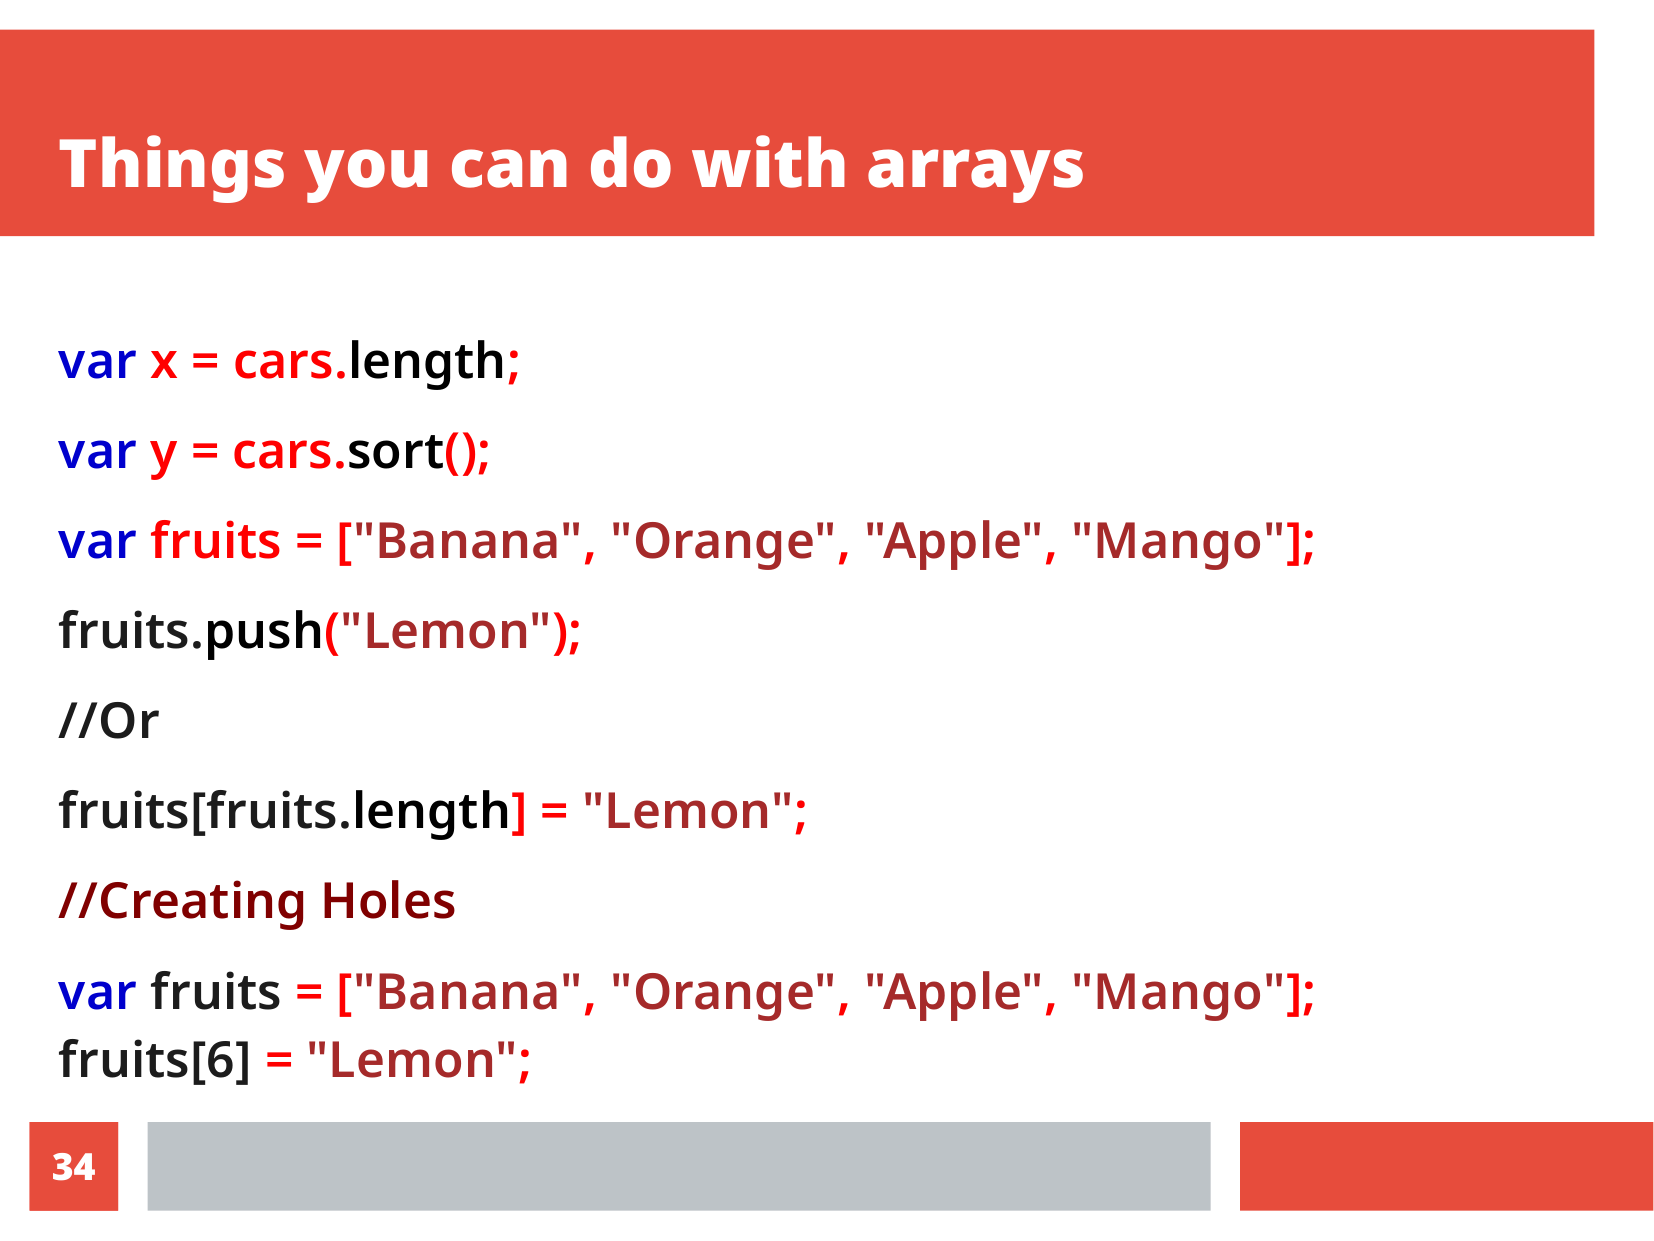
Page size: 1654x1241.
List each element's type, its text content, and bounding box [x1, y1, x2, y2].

title Things you can do with arrays [59, 59, 1595, 207]
list var x = cars.length; var y = cars.sort(); var fruits = ["Banana", "Orange", "Apple", "Mango"]; fruits.push("Lemon"); //Or fruits[fruits.length] = "Lemon"; //Creating Holes var fruits = ["Banana", "Orange", "Apple", "Mango"]; fruits[6] = "Lemon"; [59, 324, 1565, 1093]
